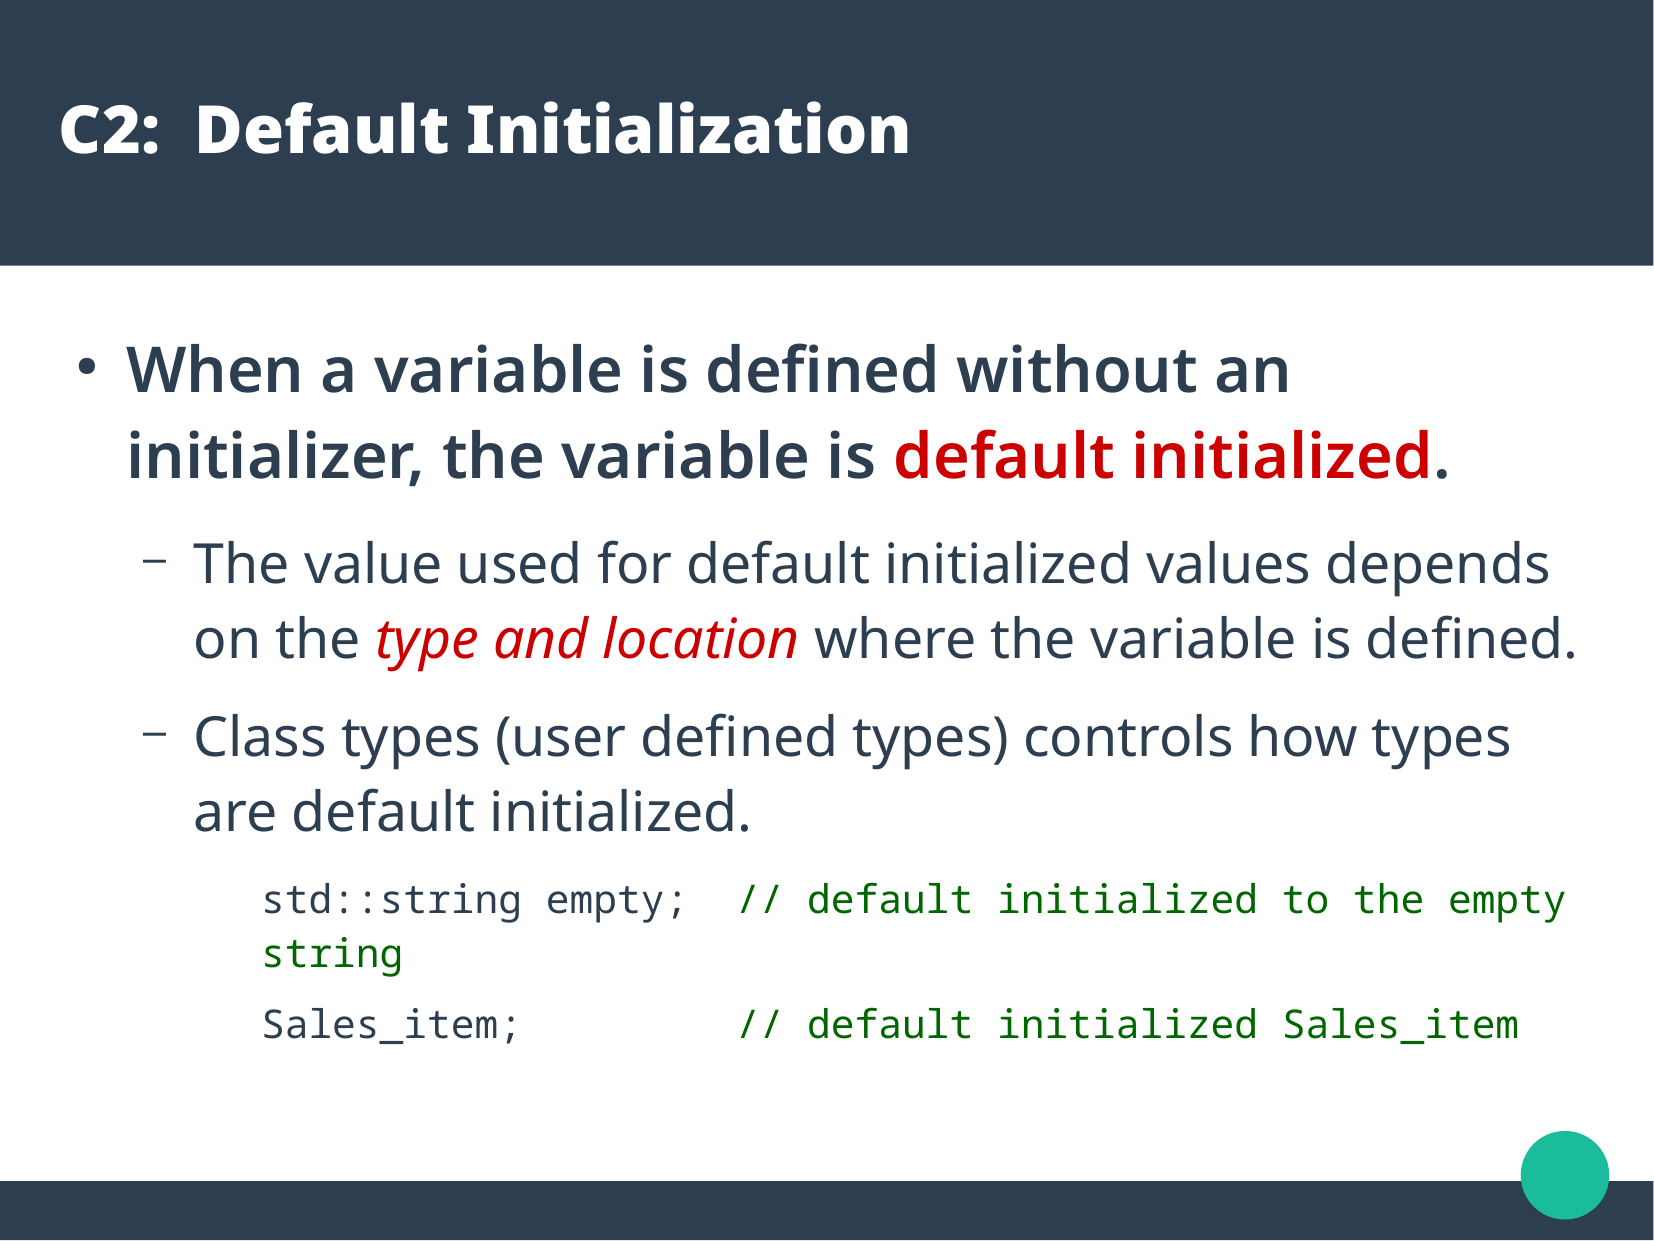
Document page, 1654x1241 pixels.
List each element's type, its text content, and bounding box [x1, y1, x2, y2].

title C2: Default Initialization [59, 49, 1595, 207]
list When a variable is defined without an initializer, the variable is default initialized. The value used for default initialized values depends on the type and location where the variable is defined. Class types (user defined types) controls how types are default initialized. std::string empty; // default initialized to the empty string Sales_item; // default initialized Sales_item [59, 324, 1595, 1152]
